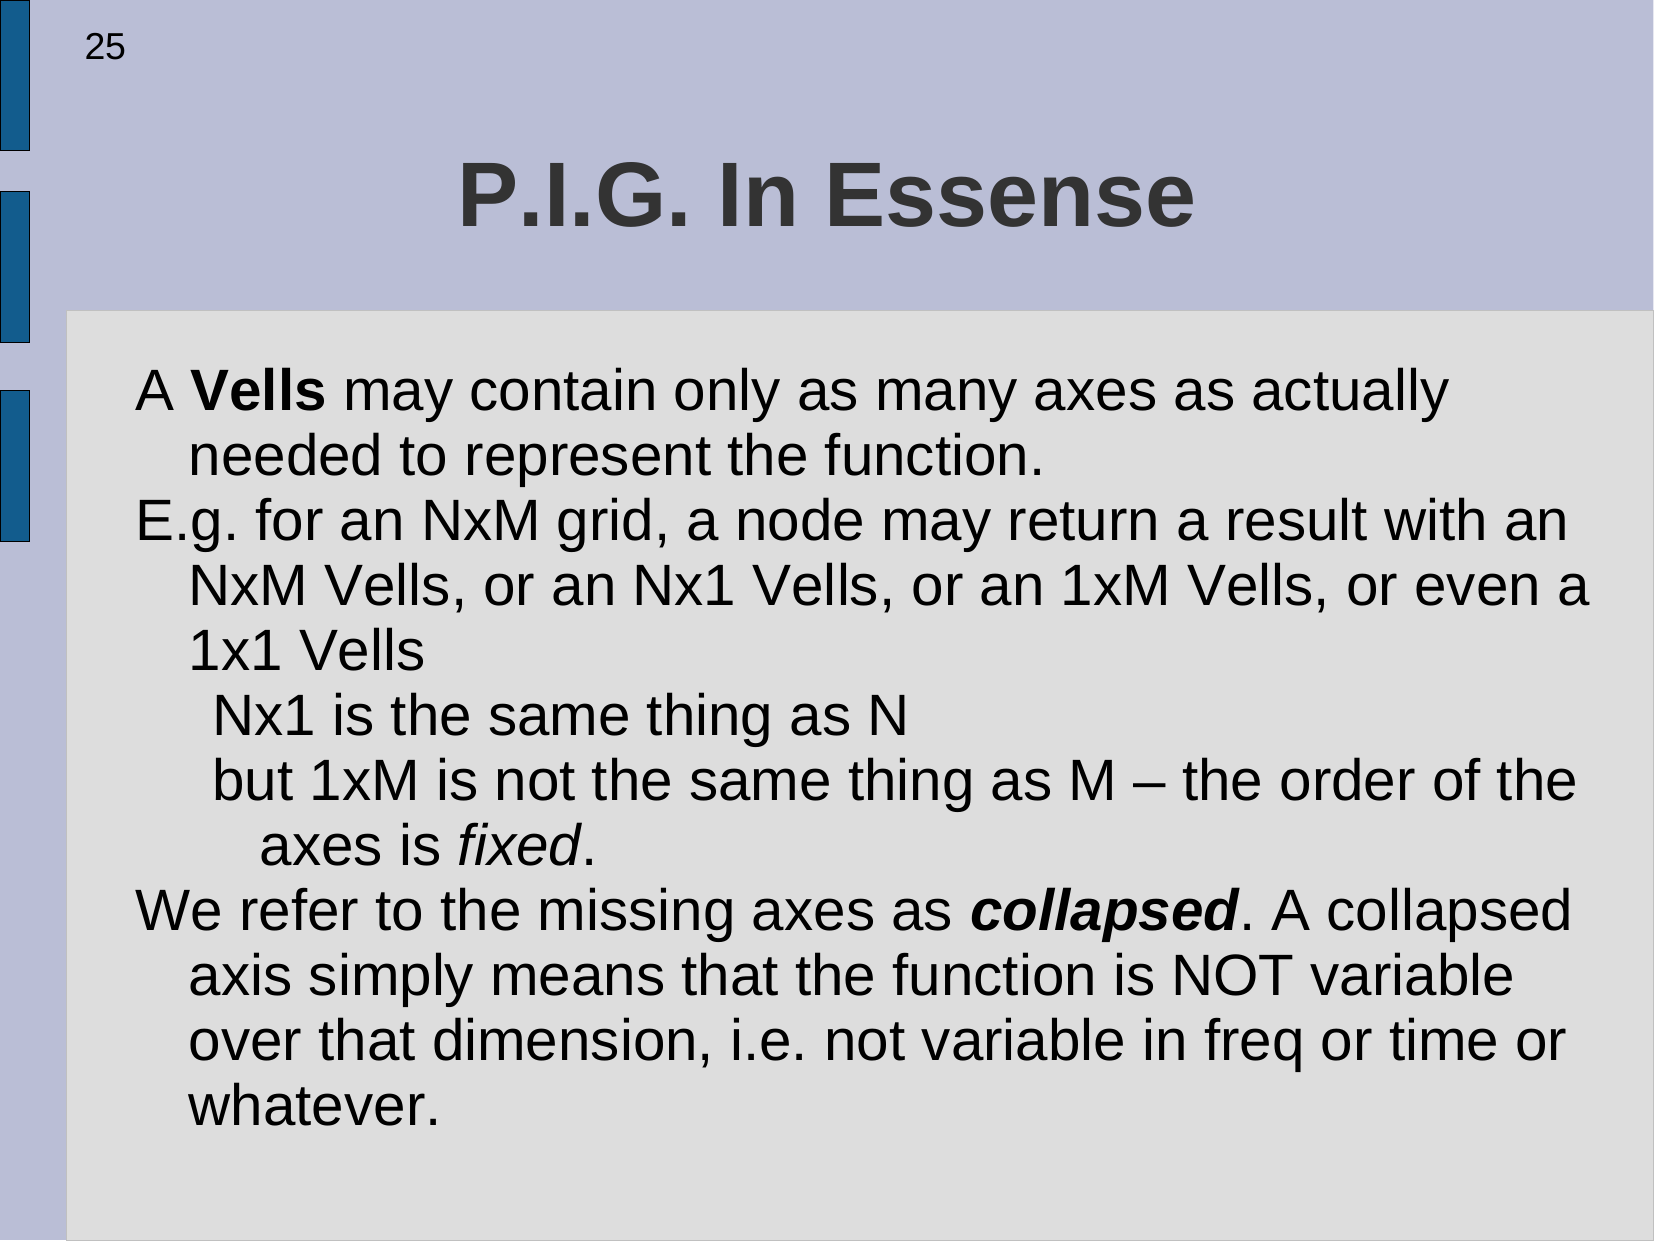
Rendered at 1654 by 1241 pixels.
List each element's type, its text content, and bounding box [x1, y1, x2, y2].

list A Vells may contain only as many axes as actually needed to represent the function. E.g. for an NxM grid, a node may return a result with an NxM Vells, or an Nx1 Vells, or an 1xM Vells, or even a 1x1 Vells Nx1 is the same thing as N but 1xM is not the same thing as M – the order of the axes is fixed. We refer to the missing axes as collapsed. A collapsed axis simply means that the function is NOT variable over that dimension, i.e. not variable in freq or time or whatever. [117, 357, 1600, 1171]
title P.I.G. In Essense [121, 91, 1534, 299]
text_box <number> [108, 18, 232, 92]
